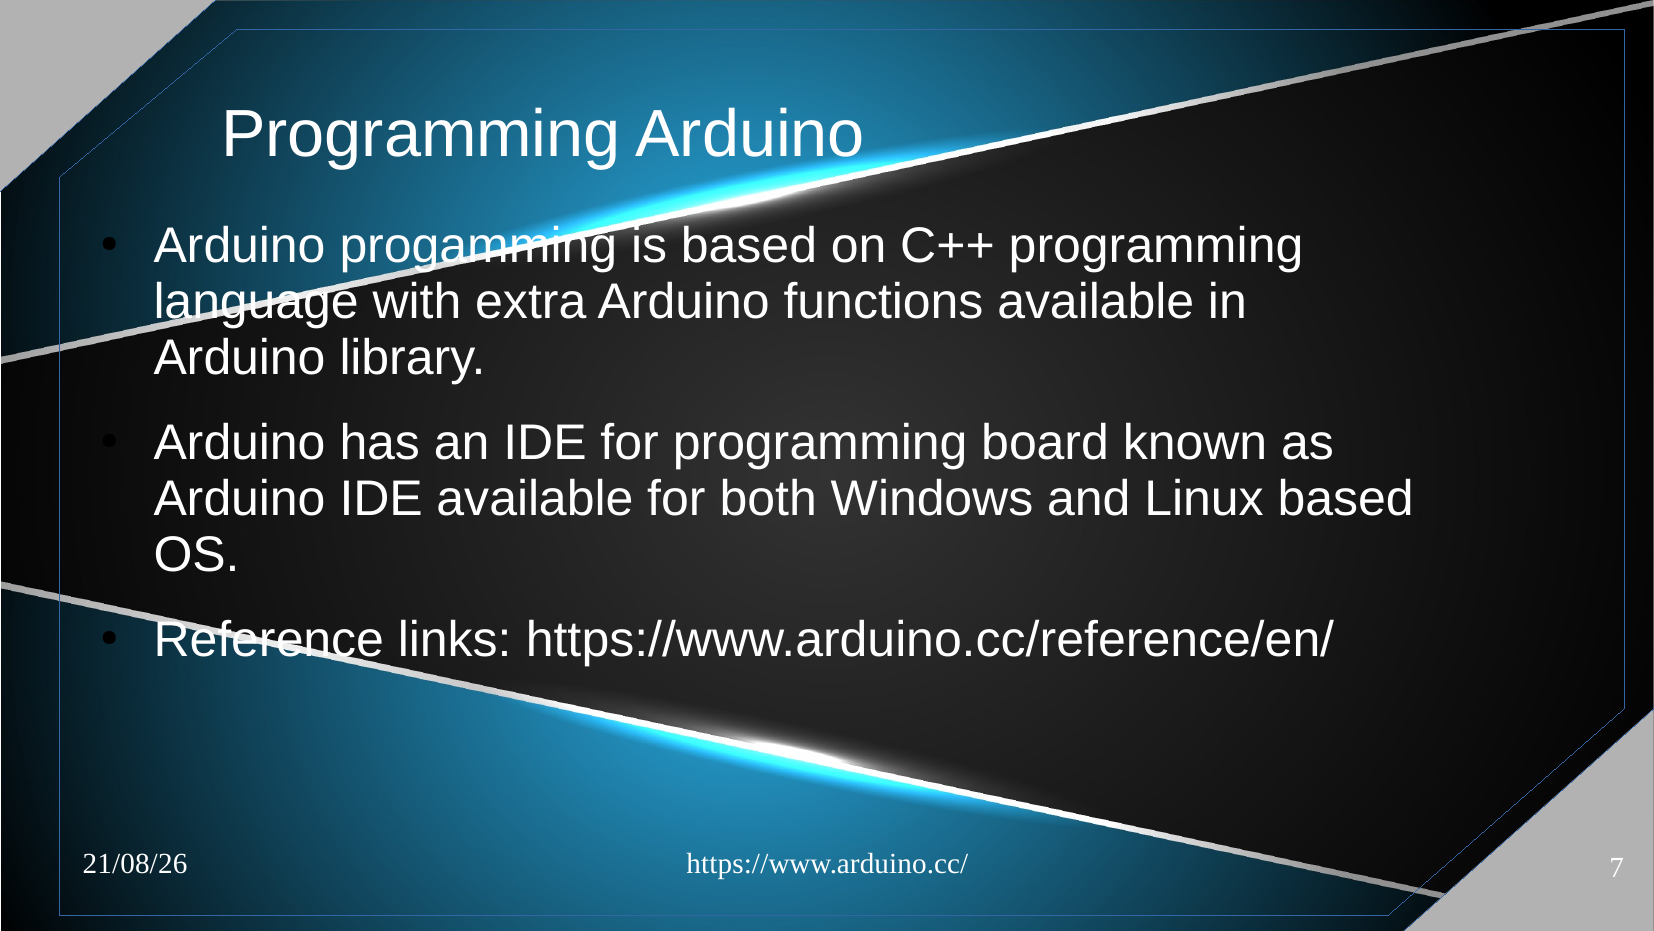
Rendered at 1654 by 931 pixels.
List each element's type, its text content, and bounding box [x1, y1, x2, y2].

title Programming Arduino [200, 88, 886, 178]
picture [3, 2, 1652, 931]
list Arduino progamming is based on C++ programming language with extra Arduino functions available in Arduino library. Arduino has an IDE for programming board known as Arduino IDE available for both Windows and Linux based OS. Reference links: https://www.arduino.cc/reference/en/ [82, 217, 1418, 827]
